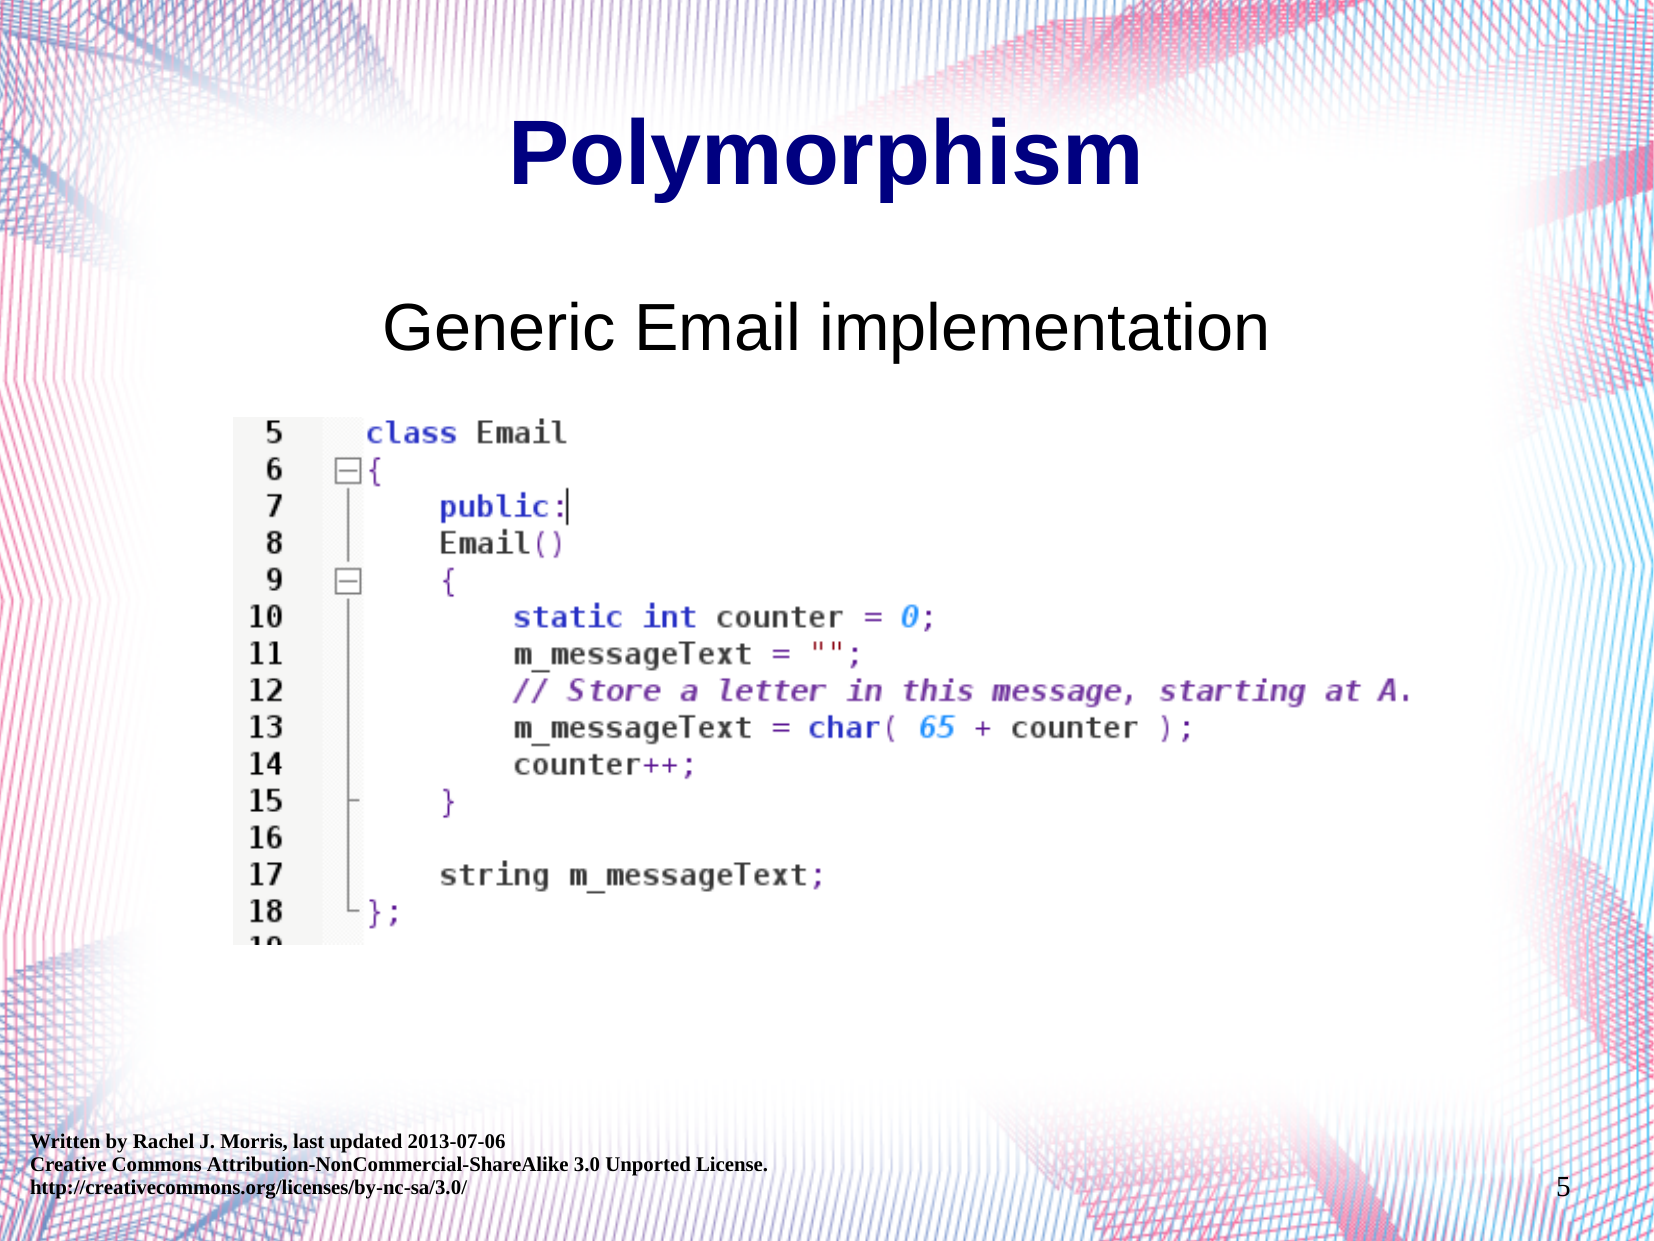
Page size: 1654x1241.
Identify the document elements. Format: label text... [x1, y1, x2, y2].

title Polymorphism [82, 49, 1571, 257]
picture [0, 0, 1654, 1241]
list Generic Email implementation [82, 290, 1571, 496]
